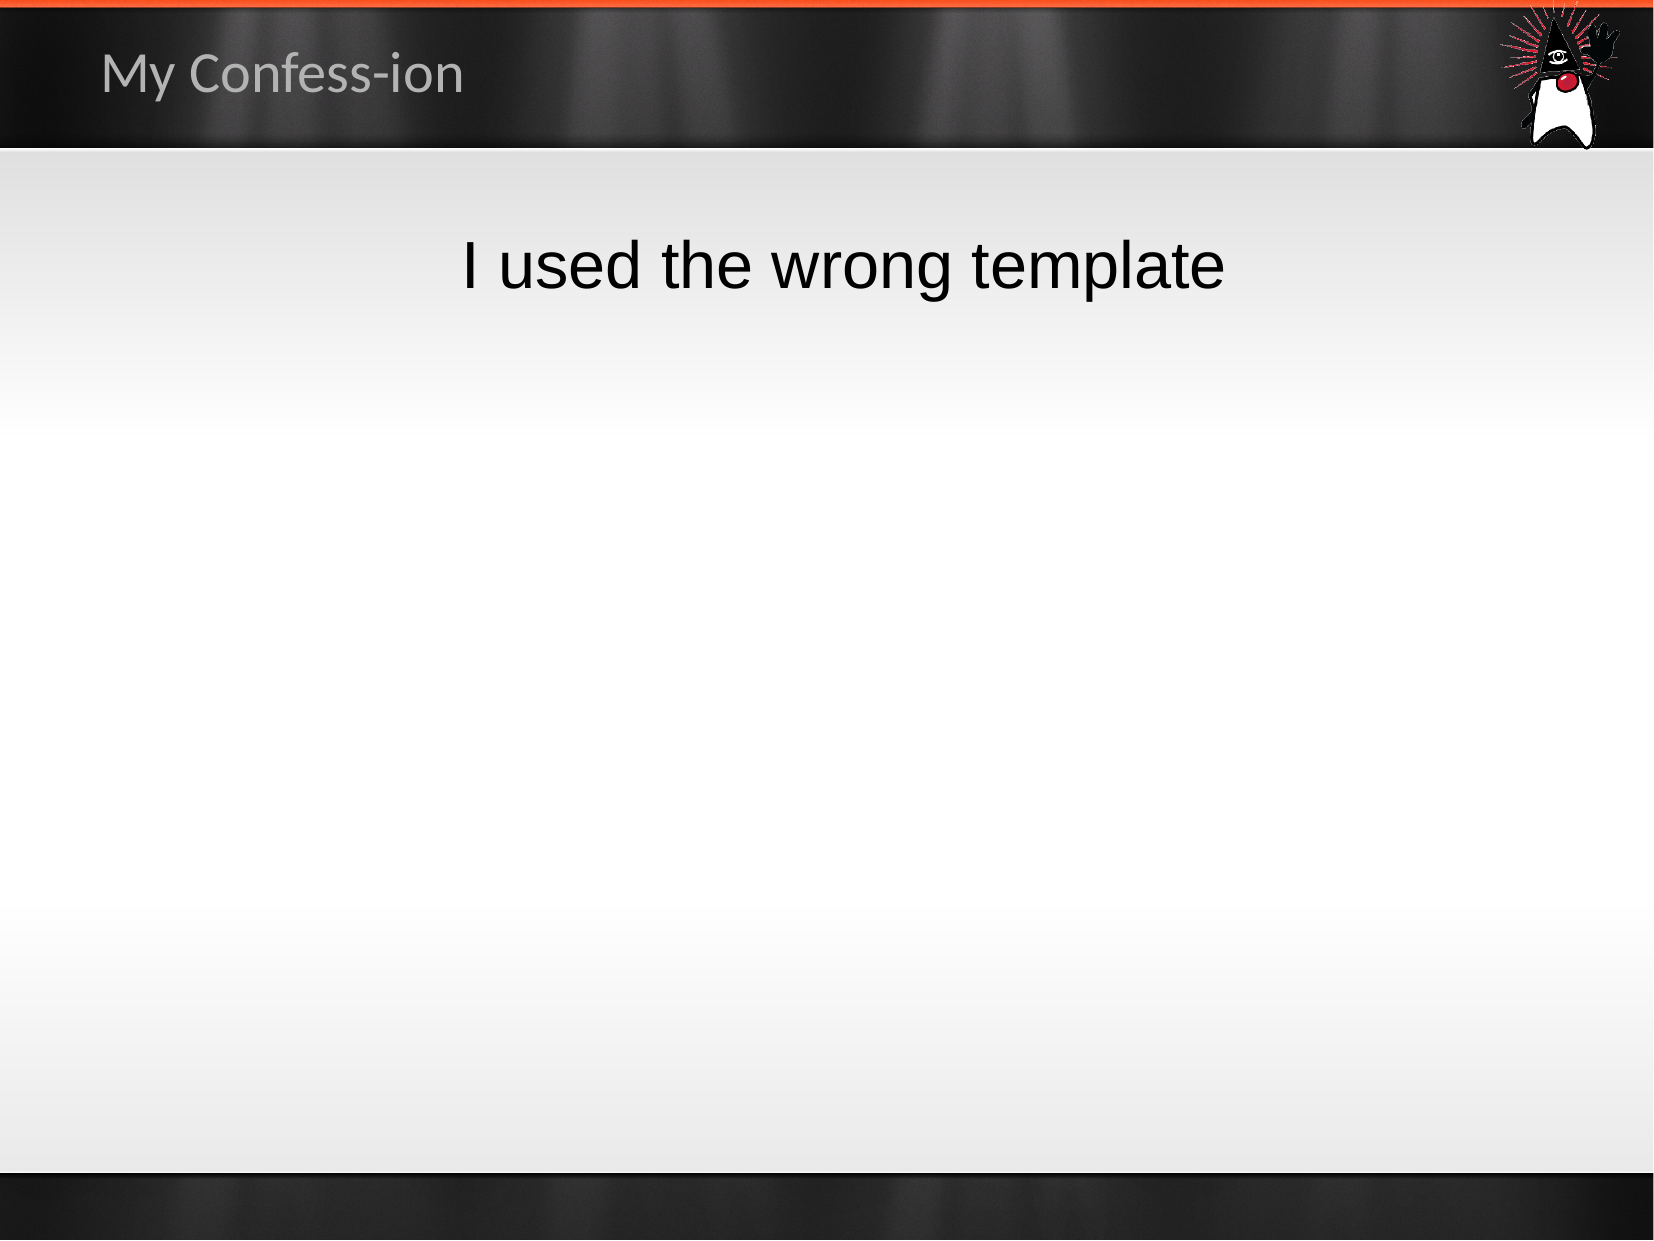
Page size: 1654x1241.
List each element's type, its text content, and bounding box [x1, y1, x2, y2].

subtitle I used the wrong template [100, 6, 1589, 1125]
picture [0, 0, 1654, 1240]
